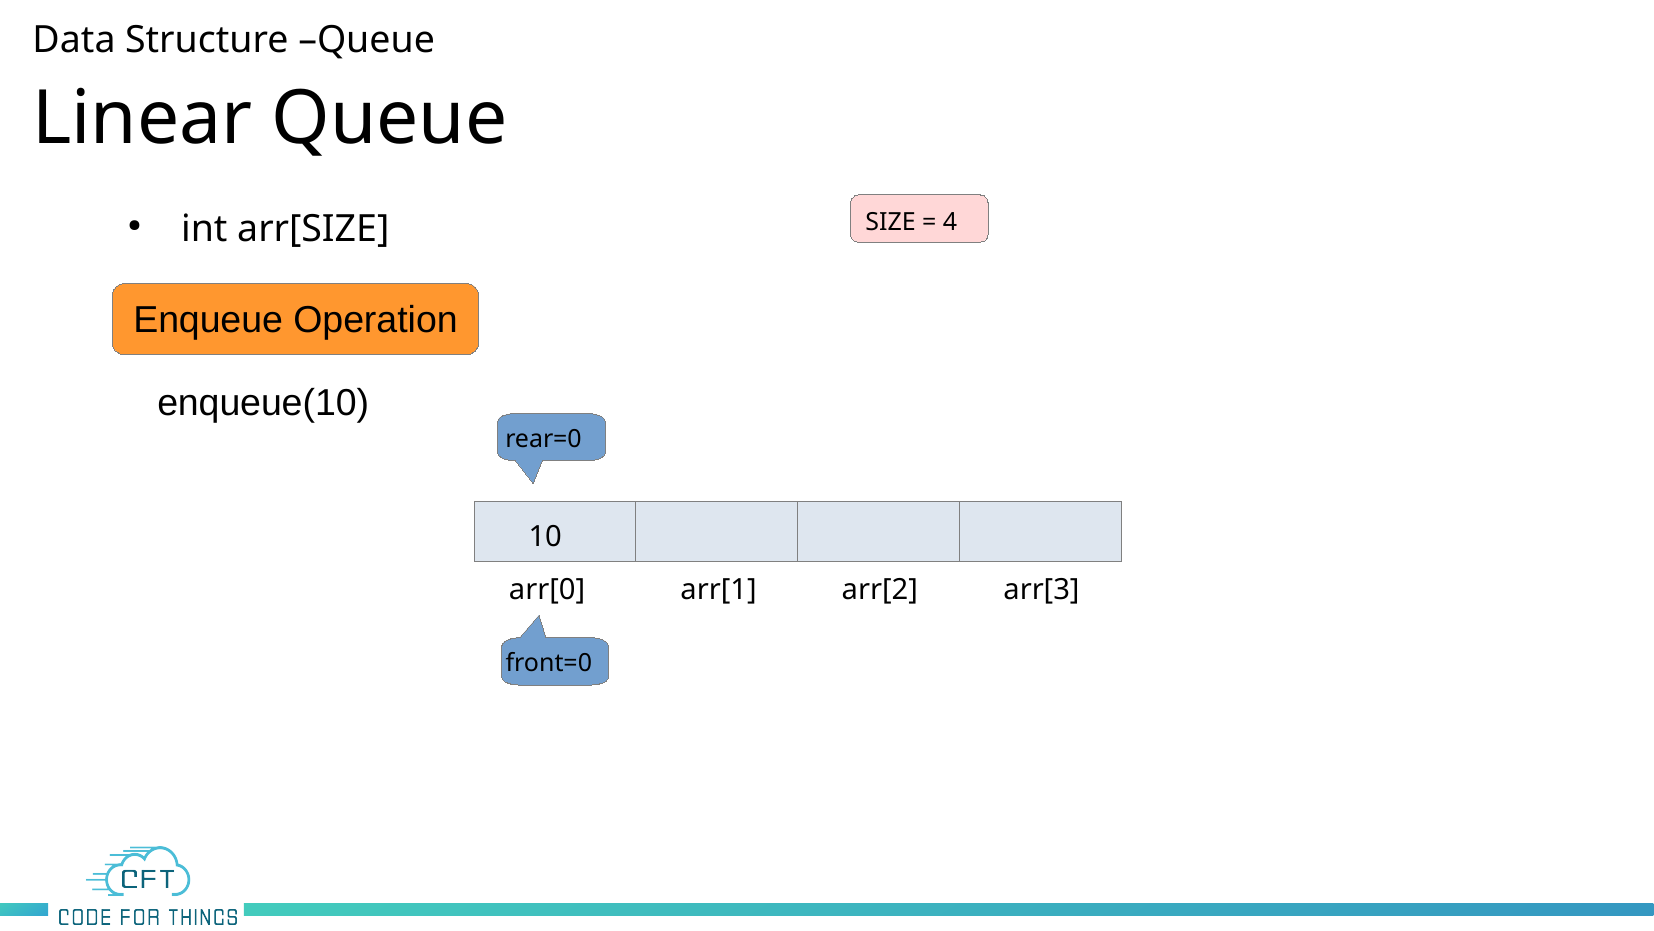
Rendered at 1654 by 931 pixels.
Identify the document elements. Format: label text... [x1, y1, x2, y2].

text_box enqueue(10) [142, 374, 384, 432]
title Data Structure –Queue Linear Queue [32, 12, 1184, 166]
text_box int arr[SIZE] [95, 194, 567, 253]
text_box [474, 501, 1122, 562]
text_box 10 [513, 507, 585, 565]
text_box [520, 615, 546, 637]
text_box arr[2] [826, 561, 988, 618]
text_box rear=0 [484, 413, 632, 461]
text_box Enqueue Operation [112, 283, 479, 355]
text_box SIZE = 4 [850, 196, 990, 243]
text_box arr[1] [665, 561, 826, 618]
picture [59, 846, 237, 925]
text_box front=0 [490, 637, 632, 686]
text_box [515, 461, 543, 484]
text_box arr[3] [988, 561, 1180, 618]
text_box arr[0] [494, 561, 665, 618]
